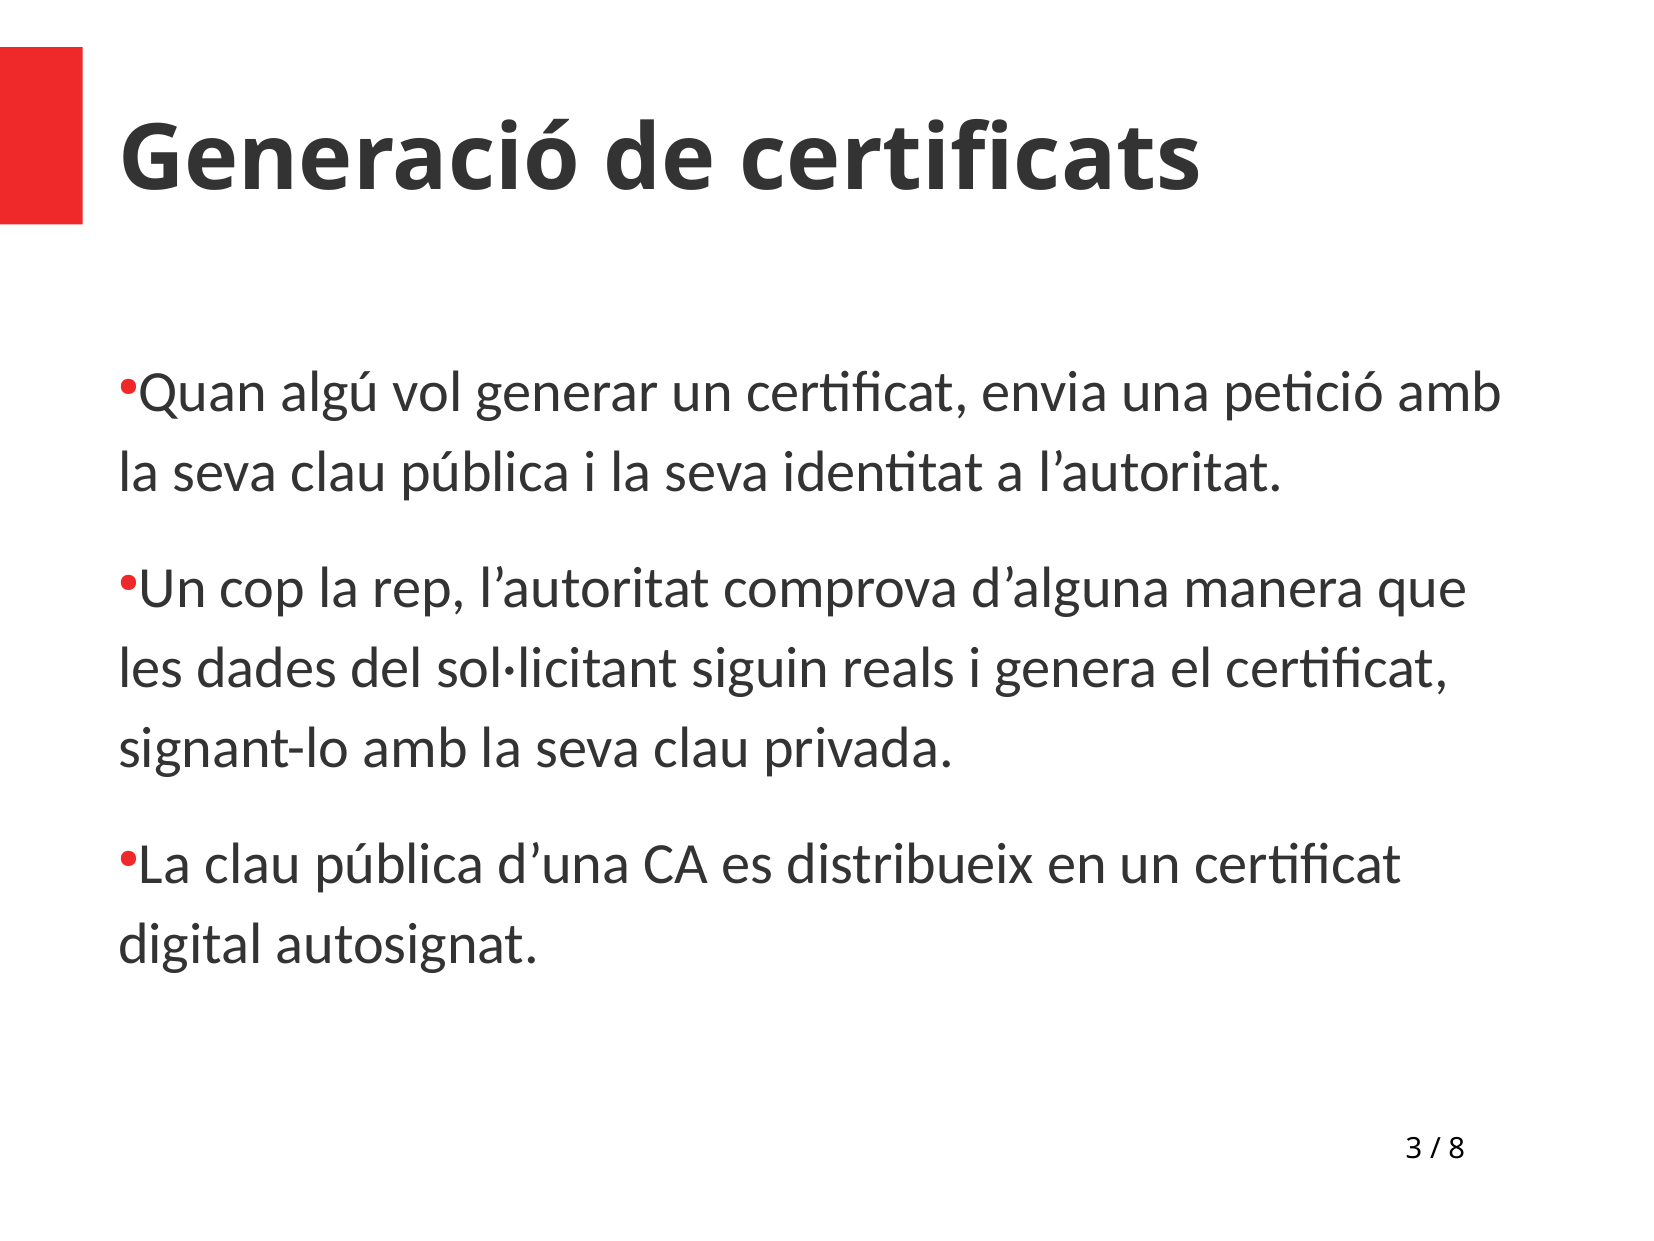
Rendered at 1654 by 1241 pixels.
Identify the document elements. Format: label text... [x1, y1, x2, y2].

title Generació de certificats [118, 49, 1571, 257]
text_box <number> / 8 [1405, 1129, 1571, 1216]
list Quan algú vol generar un certificat, envia una petició amb la seva clau pública i la seva identitat a l’autoritat. Un cop la rep, l’autoritat comprova d’alguna manera que les dades del sol·licitant siguin reals i genera el certificat, signant-lo amb la seva clau privada. La clau pública d’una CA es distribueix en un certificat digital autosignat. [118, 342, 1536, 1145]
